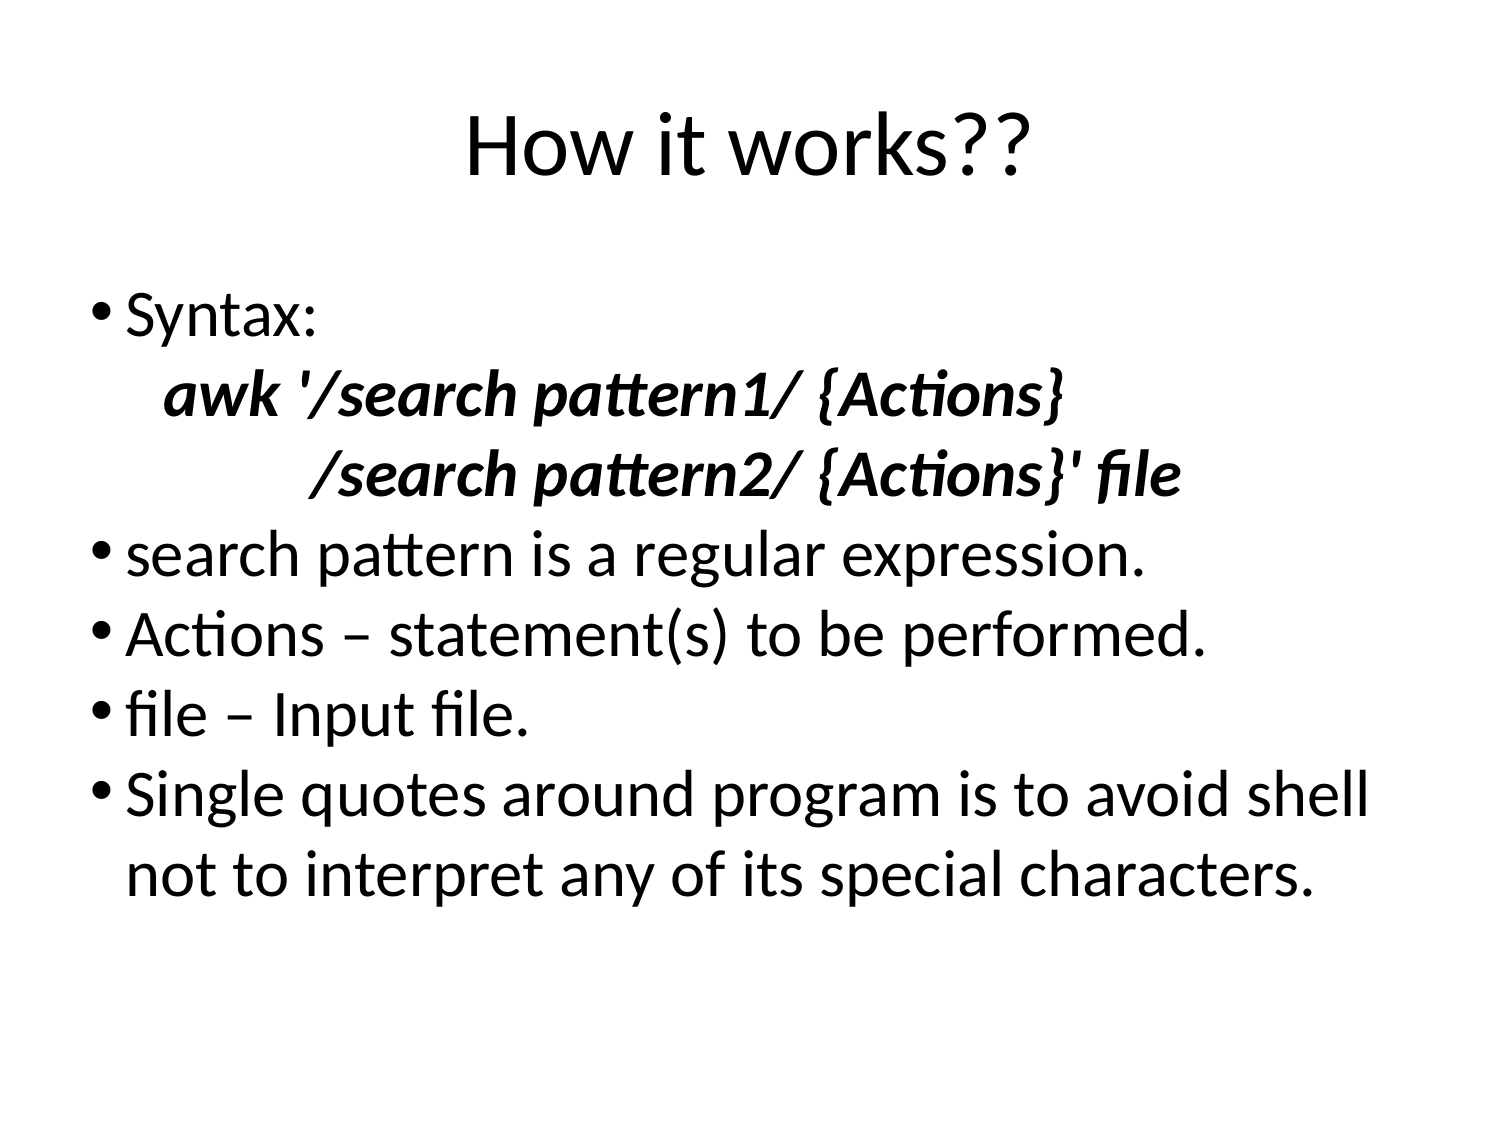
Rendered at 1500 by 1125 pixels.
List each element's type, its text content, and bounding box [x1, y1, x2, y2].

text_box How it works?? [75, 45, 1425, 233]
text_box Syntax: awk '/search pattern1/ {Actions} /search pattern2/ {Actions}' file search pattern is a regular expression. Actions – statement(s) to be performed. file – Input file. Single quotes around program is to avoid shell not to interpret any of its special characters. [75, 262, 1425, 1005]
